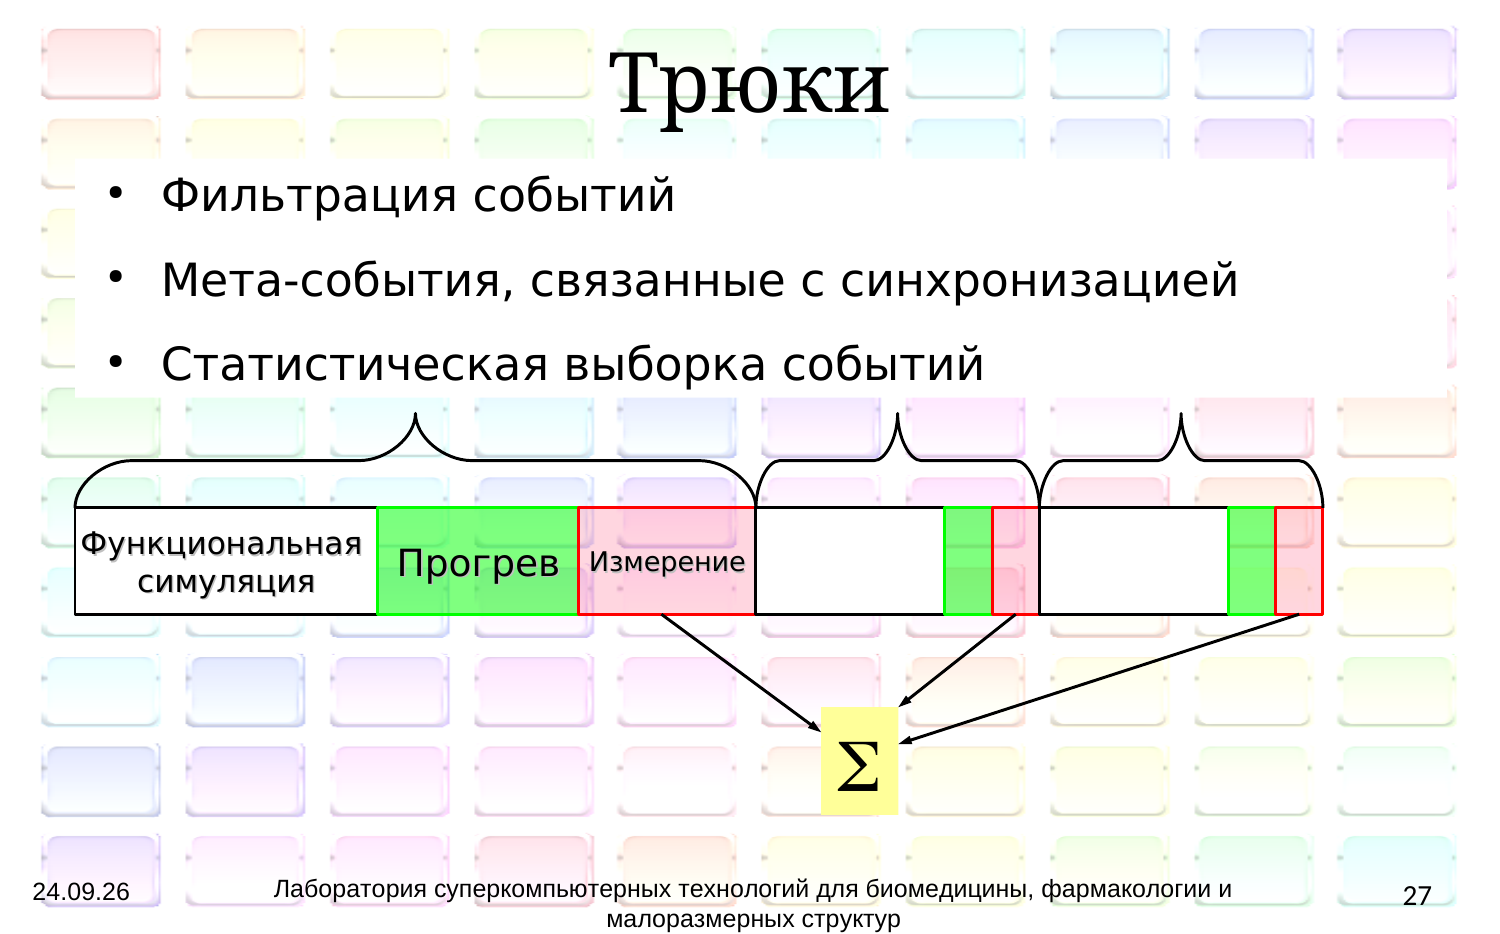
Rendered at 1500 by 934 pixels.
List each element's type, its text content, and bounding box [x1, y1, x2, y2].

text_box <number> [1387, 868, 1473, 918]
title Трюки [75, 1, 1426, 158]
list Фильтрация событий Мета-события, связанные с синхронизацией Статистическая выборка событий [75, 158, 1447, 398]
text_box Прогрев [377, 507, 578, 615]
text_box [755, 507, 1323, 615]
text_box S [821, 707, 899, 815]
text_box Функциональная симуляция [75, 507, 377, 615]
text_box Измерение [578, 507, 755, 615]
picture [0, 0, 1500, 934]
text_box 25.11.12 [17, 868, 184, 918]
text_box Лаборатория суперкомпьютерных технологий для биомедицины, фармакологии и малоразмерных структур [171, 864, 1338, 915]
